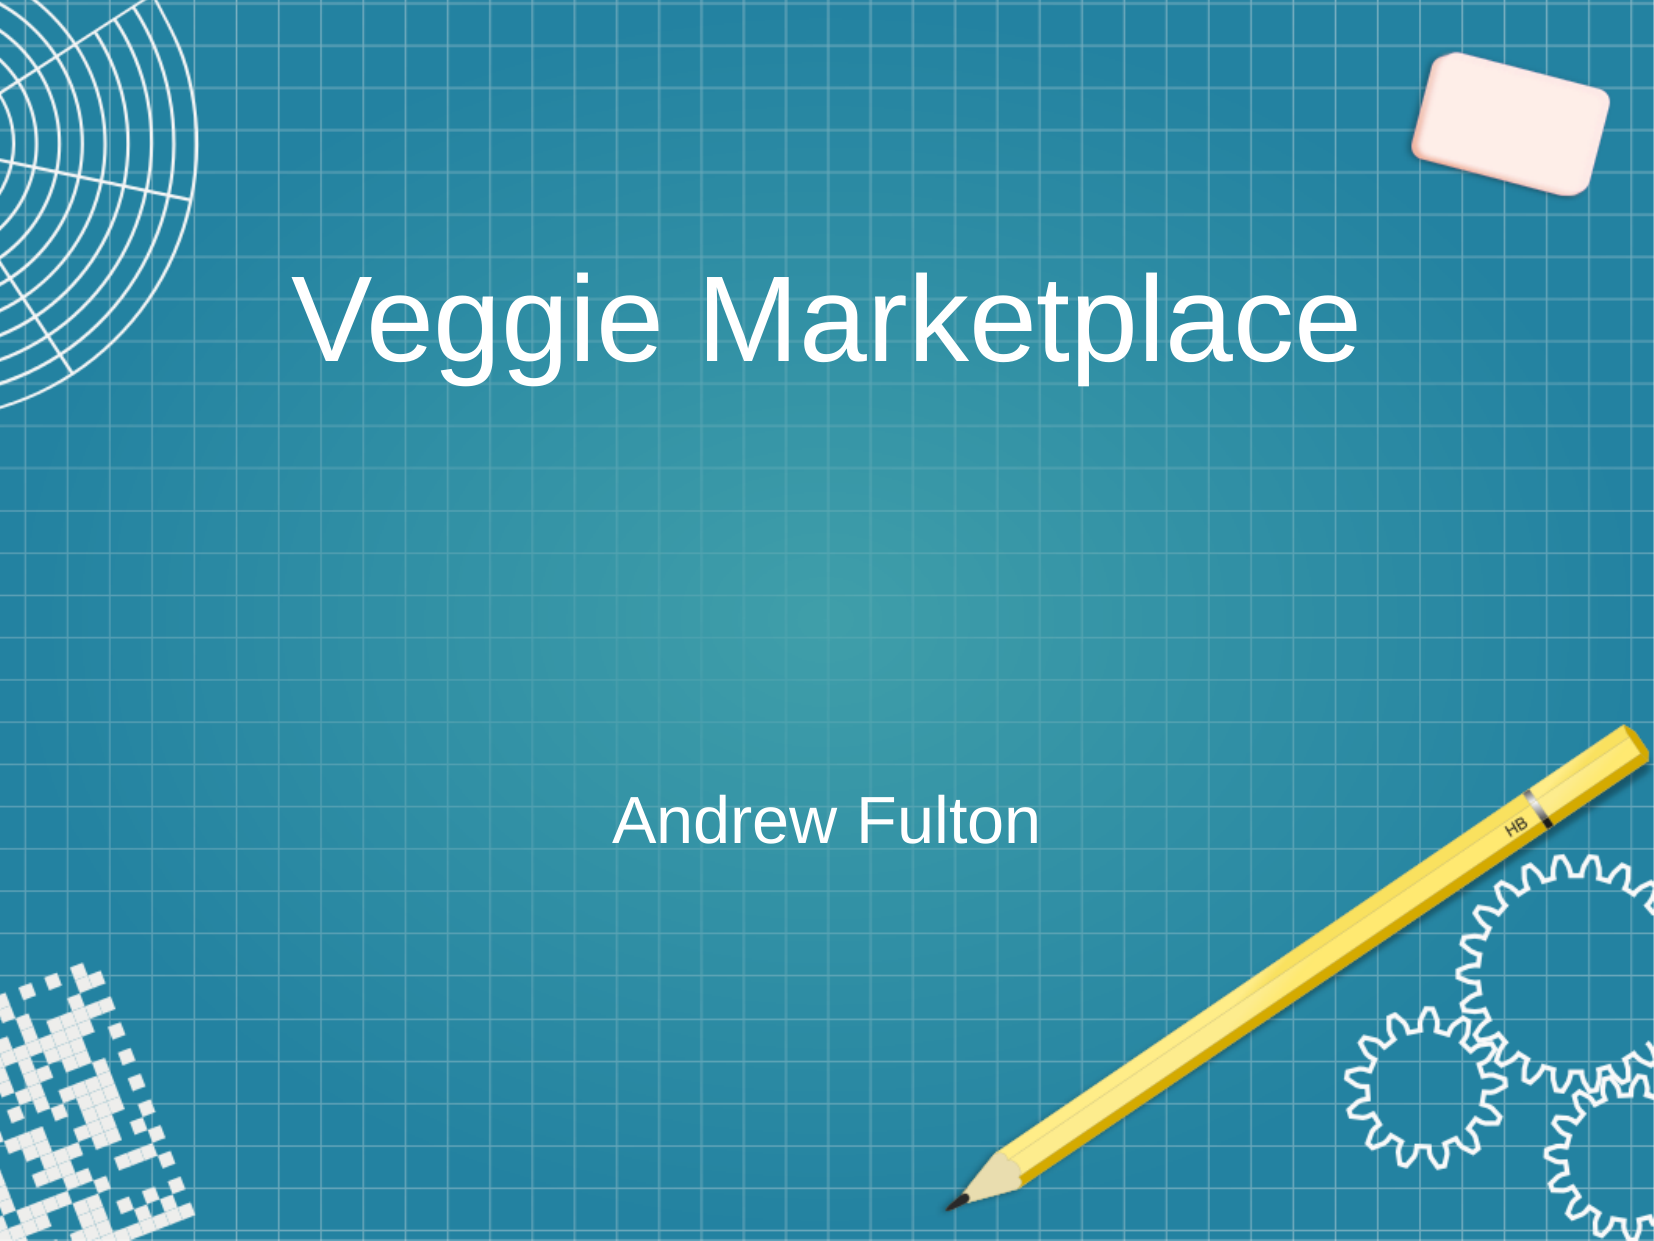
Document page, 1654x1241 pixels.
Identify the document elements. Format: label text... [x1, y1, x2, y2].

picture [0, 0, 1654, 1241]
subtitle Andrew Fulton [82, 519, 1571, 1123]
title Veggie Marketplace [82, 177, 1571, 461]
